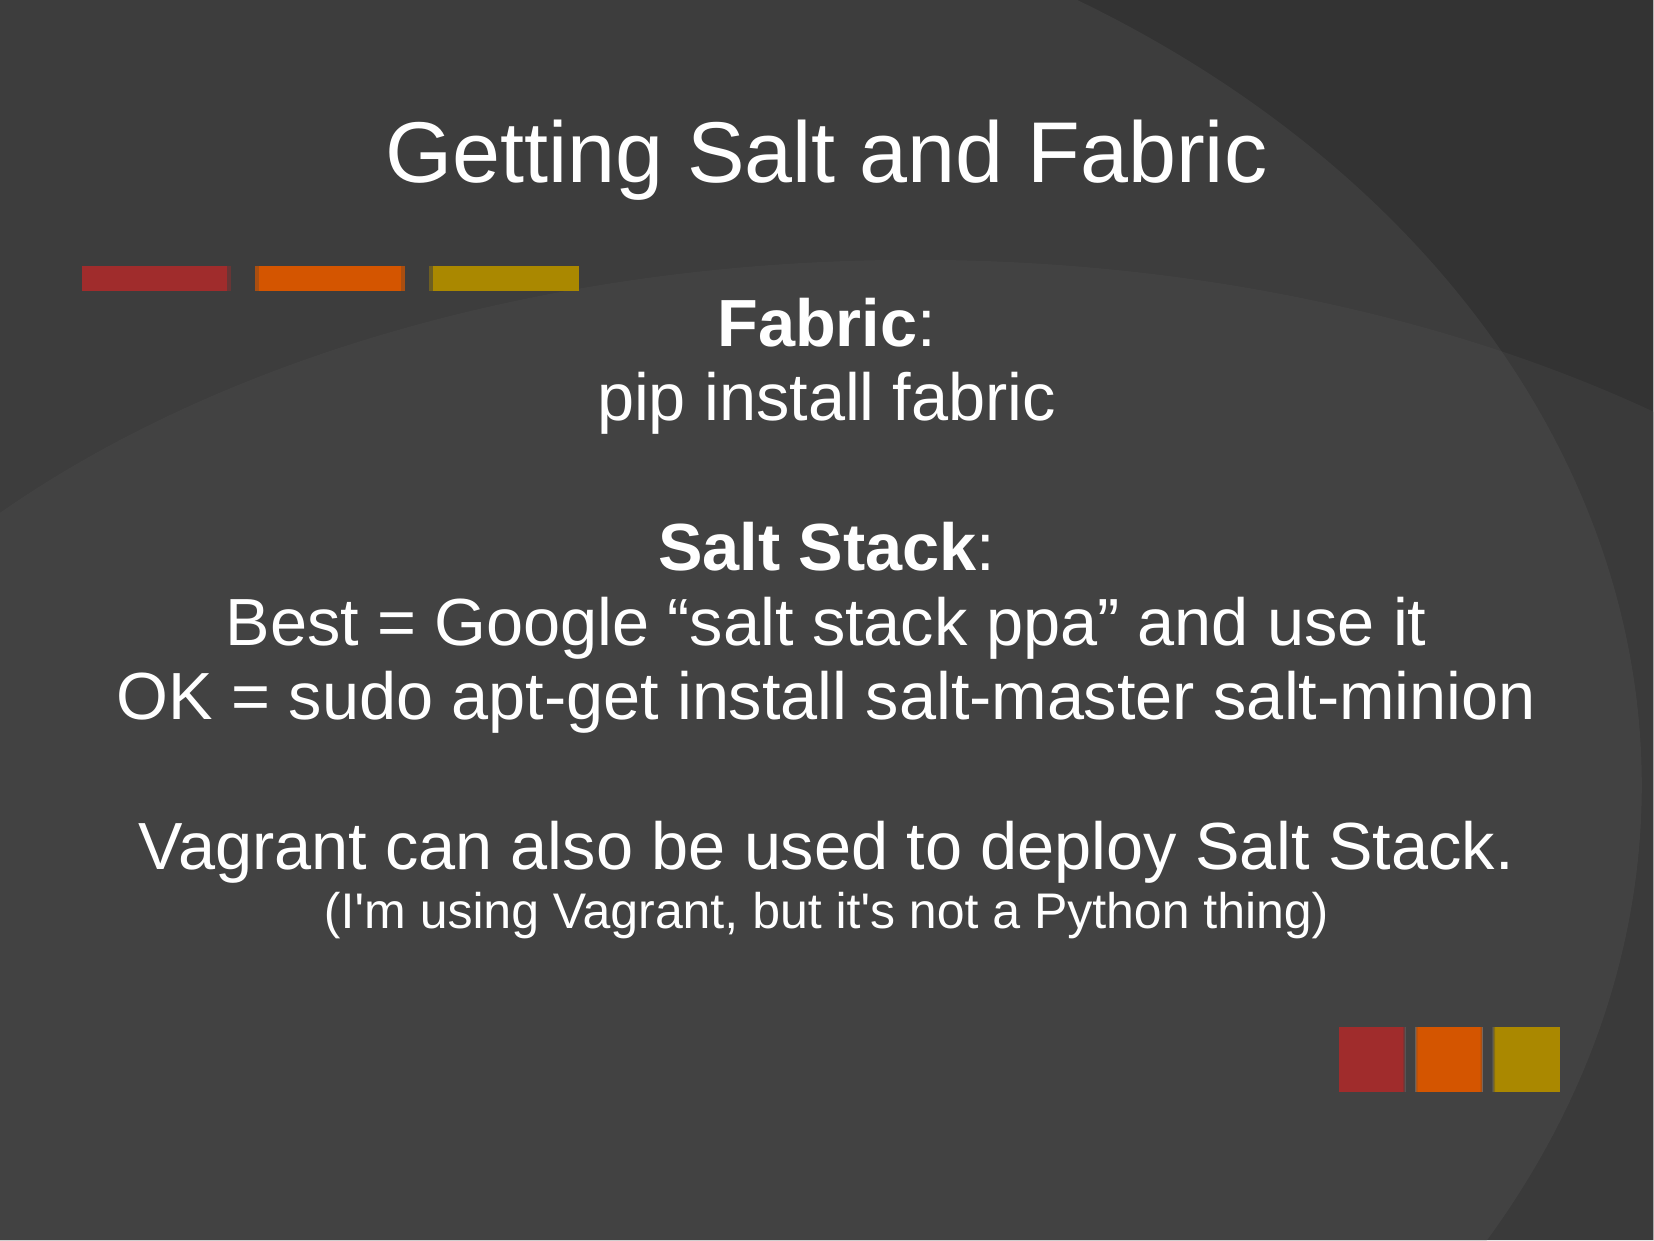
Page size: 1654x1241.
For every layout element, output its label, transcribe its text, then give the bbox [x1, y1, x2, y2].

picture [1339, 1027, 1560, 1092]
subtitle Fabric: pip install fabric Salt Stack: Best = Google “salt stack ppa” and use it OK = sudo apt-get install salt-master salt-minion Vagrant can also be used to deploy Salt Stack. (I'm using Vagrant, but it's not a Python thing) [82, 285, 1571, 1015]
picture [82, 266, 579, 285]
title Getting Salt and Fabric [82, 49, 1571, 257]
